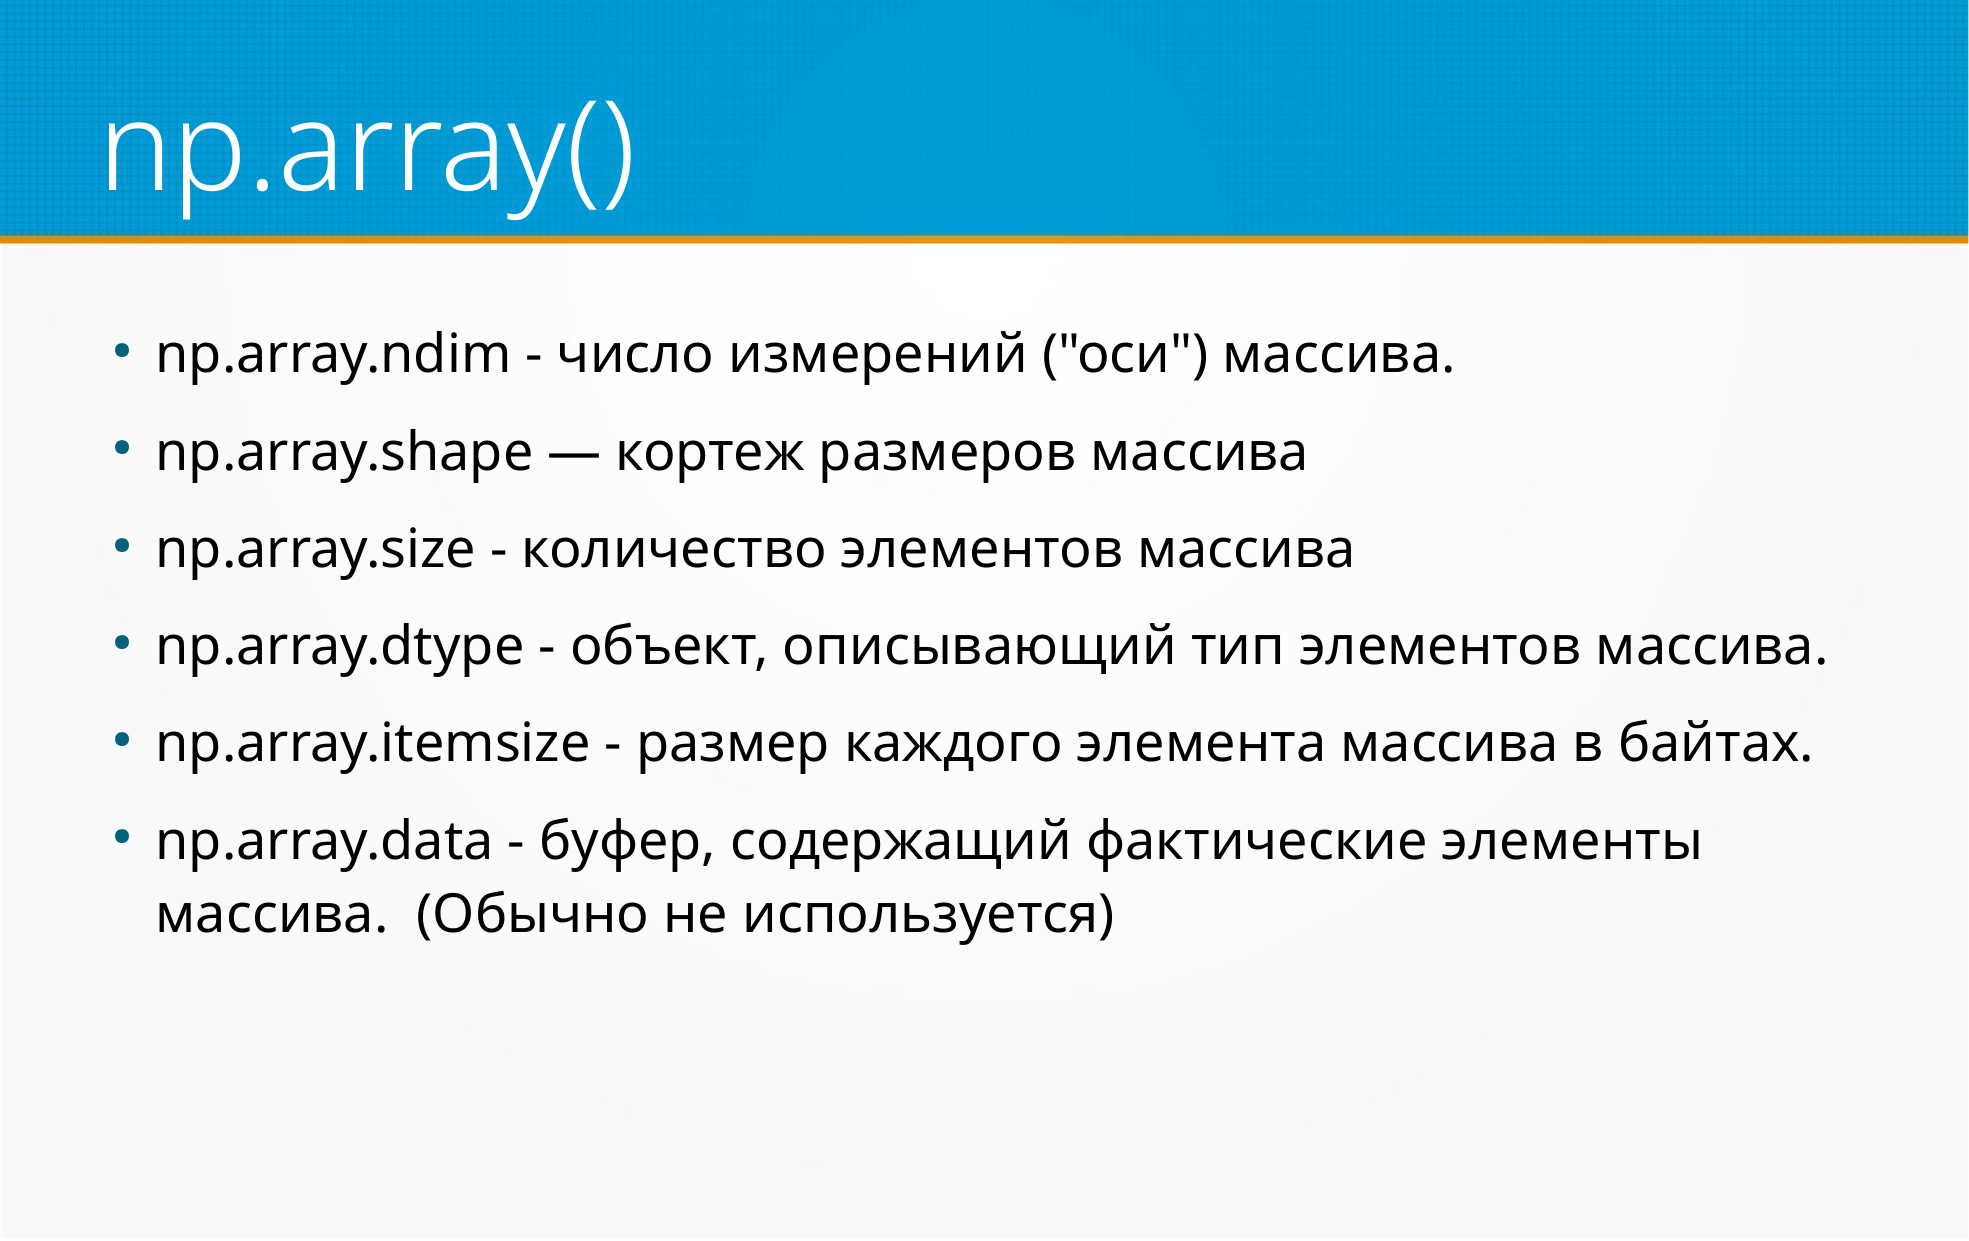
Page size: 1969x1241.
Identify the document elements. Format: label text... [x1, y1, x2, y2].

list np.array.ndim - число измерений ("оси") массива. np.array.shape — кортеж размеров массива np.array.size - количество элементов массива np.array.dtype - объект, описывающий тип элементов массива. np.array.itemsize - размер каждого элемента массива в байтах. np.array.data - буфер, содержащий фактические элементы массива. (Обычно не используется) [98, 315, 1861, 1081]
picture [0, 233, 1969, 1241]
title np.array() [98, 19, 1870, 227]
